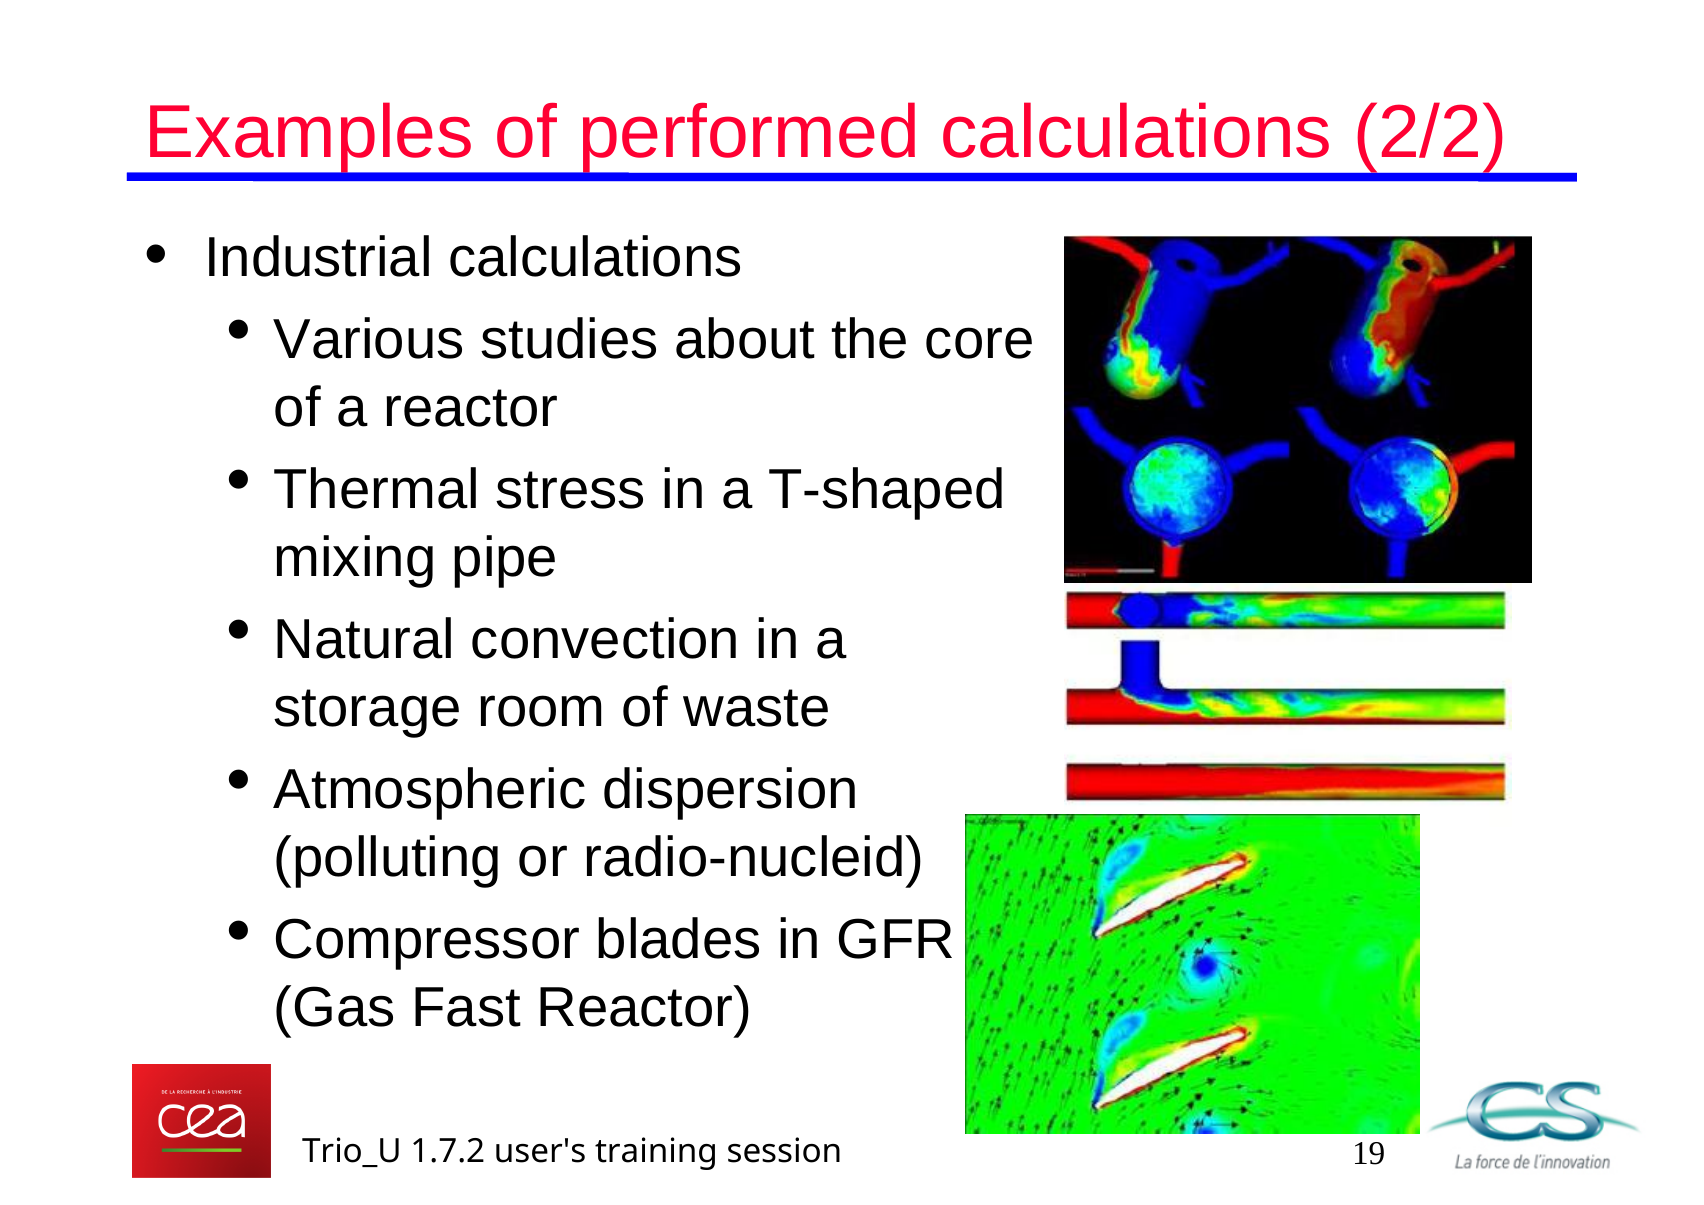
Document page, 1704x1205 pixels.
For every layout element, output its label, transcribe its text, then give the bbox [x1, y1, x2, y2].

list Industrial calculations Various studies about the core of a reactor Thermal stress in a T-shaped mixing pipe Natural convection in a storage room of waste Atmospheric dispersion (polluting or radio-nucleid) Compressor blades in GFR (Gas Fast Reactor) [129, 215, 1053, 1205]
picture [1423, 1072, 1648, 1179]
picture [965, 235, 1532, 1134]
title Examples of performed calculations (2/2) [129, 39, 1578, 215]
